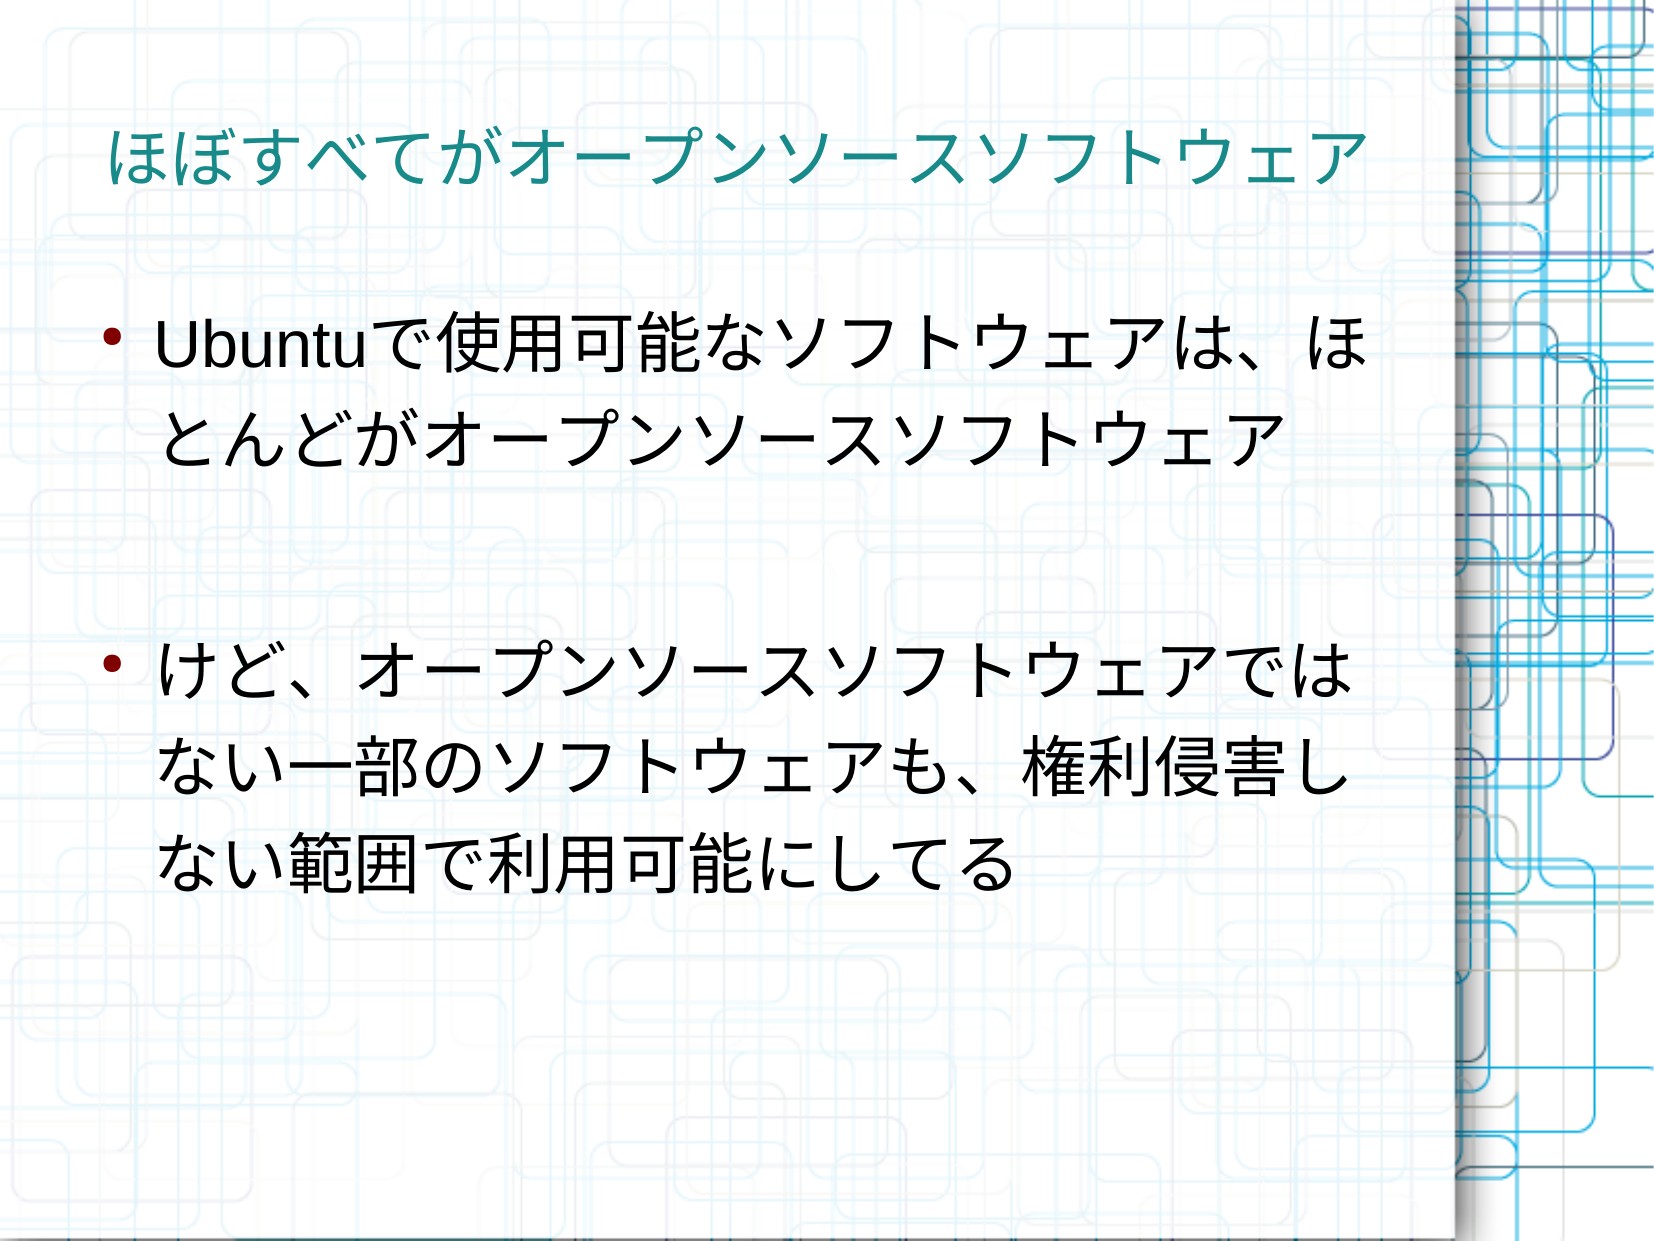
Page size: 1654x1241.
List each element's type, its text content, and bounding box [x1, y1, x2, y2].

title ほぼすべてがオープンソースソフトウェア [59, 49, 1418, 257]
picture [0, 0, 1654, 1241]
list Ubuntuで使用可能なソフトウェアは、ほとんどがオープンソースソフトウェア けど、オープンソースソフトウェアではない一部のソフトウェアも、権利侵害しない範囲で利用可能にしてる [82, 290, 1418, 1010]
